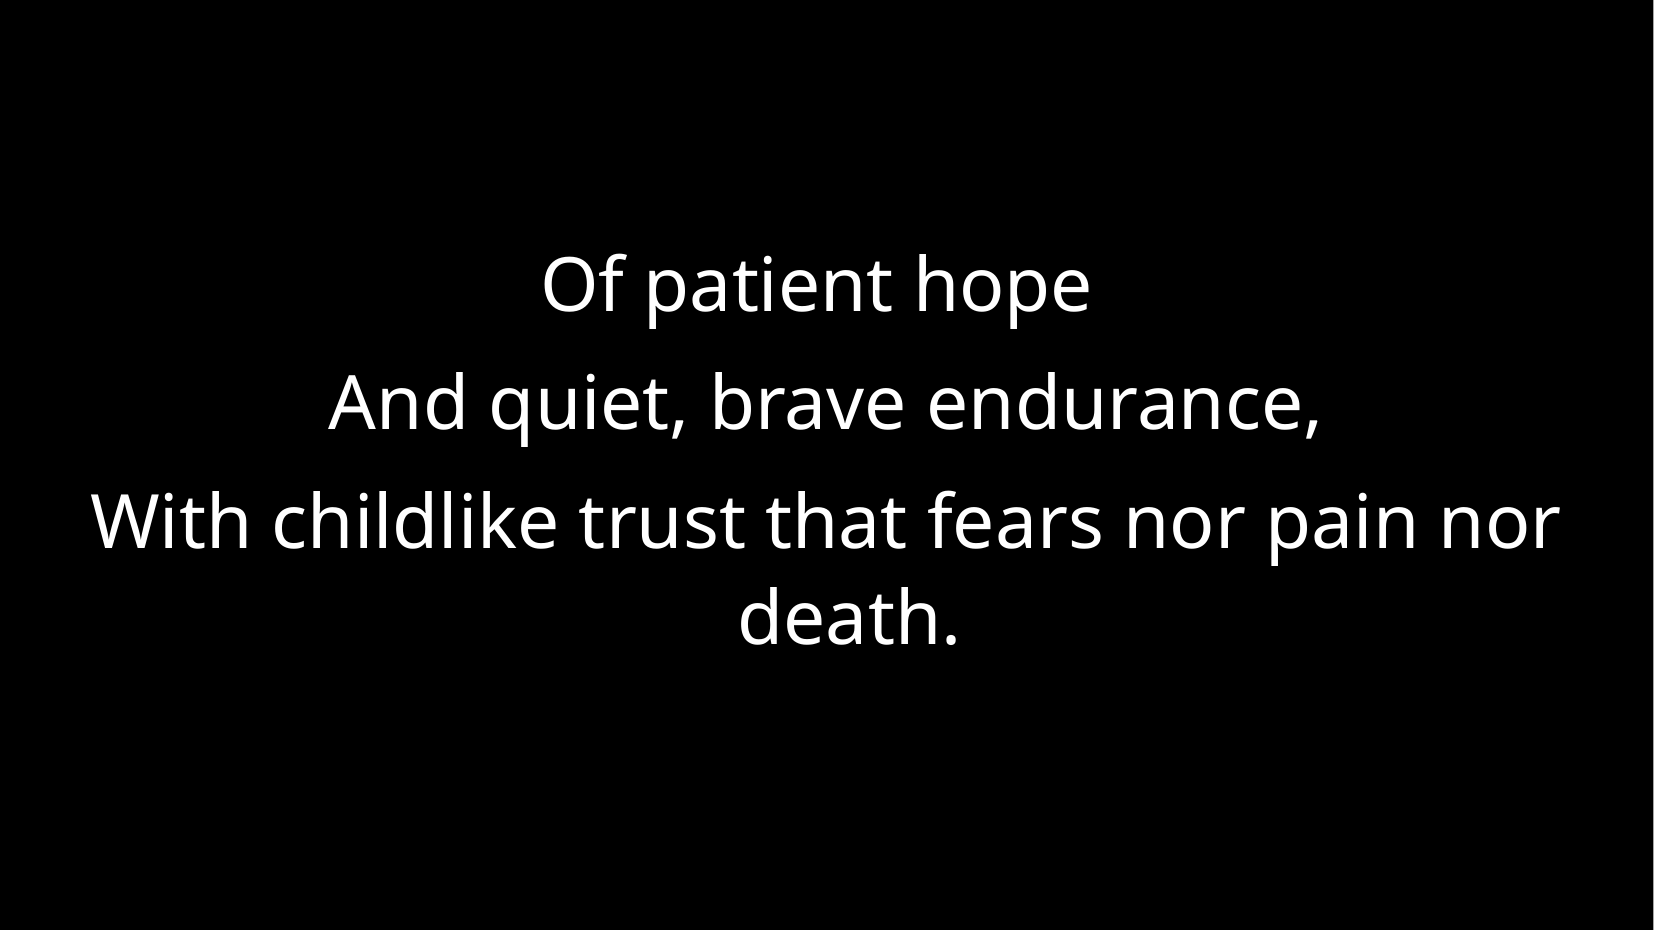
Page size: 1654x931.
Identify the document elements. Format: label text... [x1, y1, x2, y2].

list Of patient hope And quiet, brave endurance, With childlike trust that fears nor pain nor death. [0, 230, 1653, 770]
